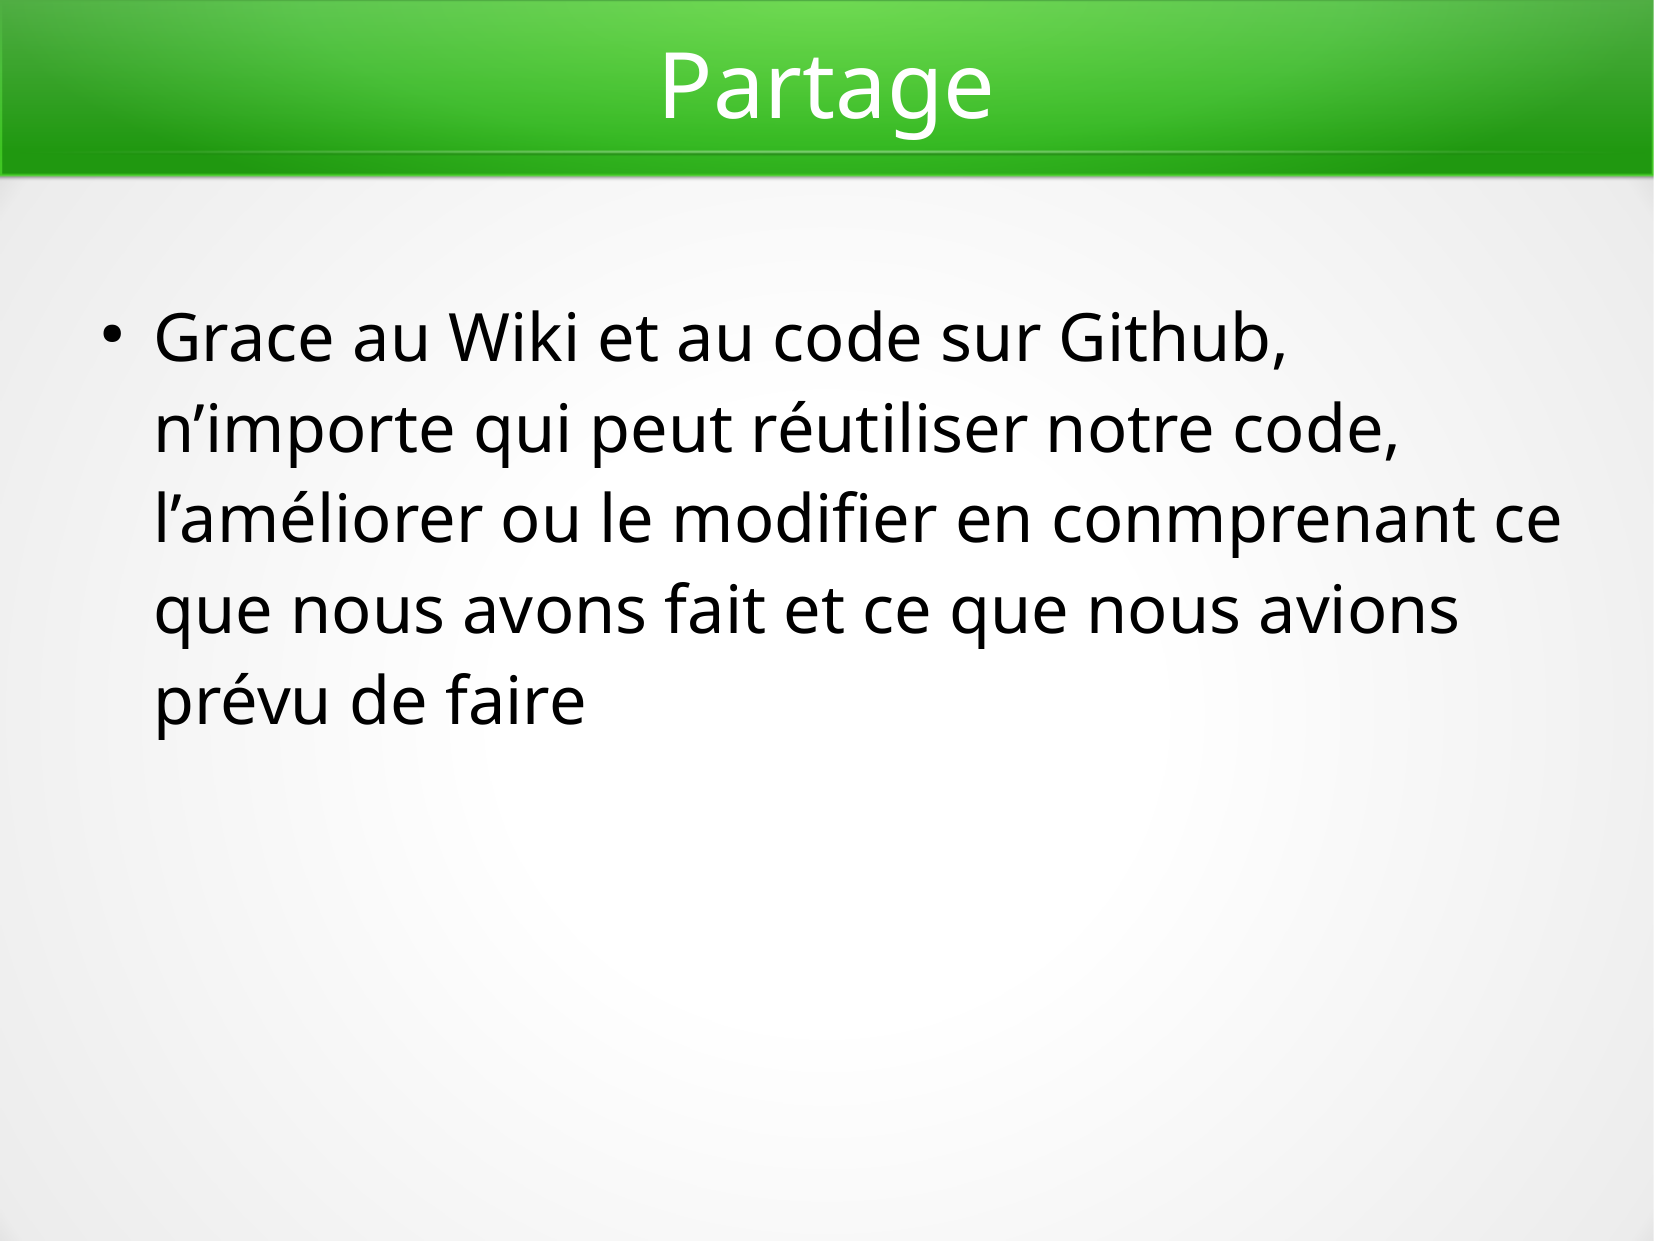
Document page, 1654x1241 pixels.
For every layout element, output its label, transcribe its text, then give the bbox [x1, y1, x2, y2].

title Partage [82, 11, 1571, 154]
picture [0, 0, 1654, 1241]
list Grace au Wiki et au code sur Github, n’importe qui peut réutiliser notre code, l’améliorer ou le modifier en conmprenant ce que nous avons fait et ce que nous avions prévu de faire [82, 290, 1571, 1010]
